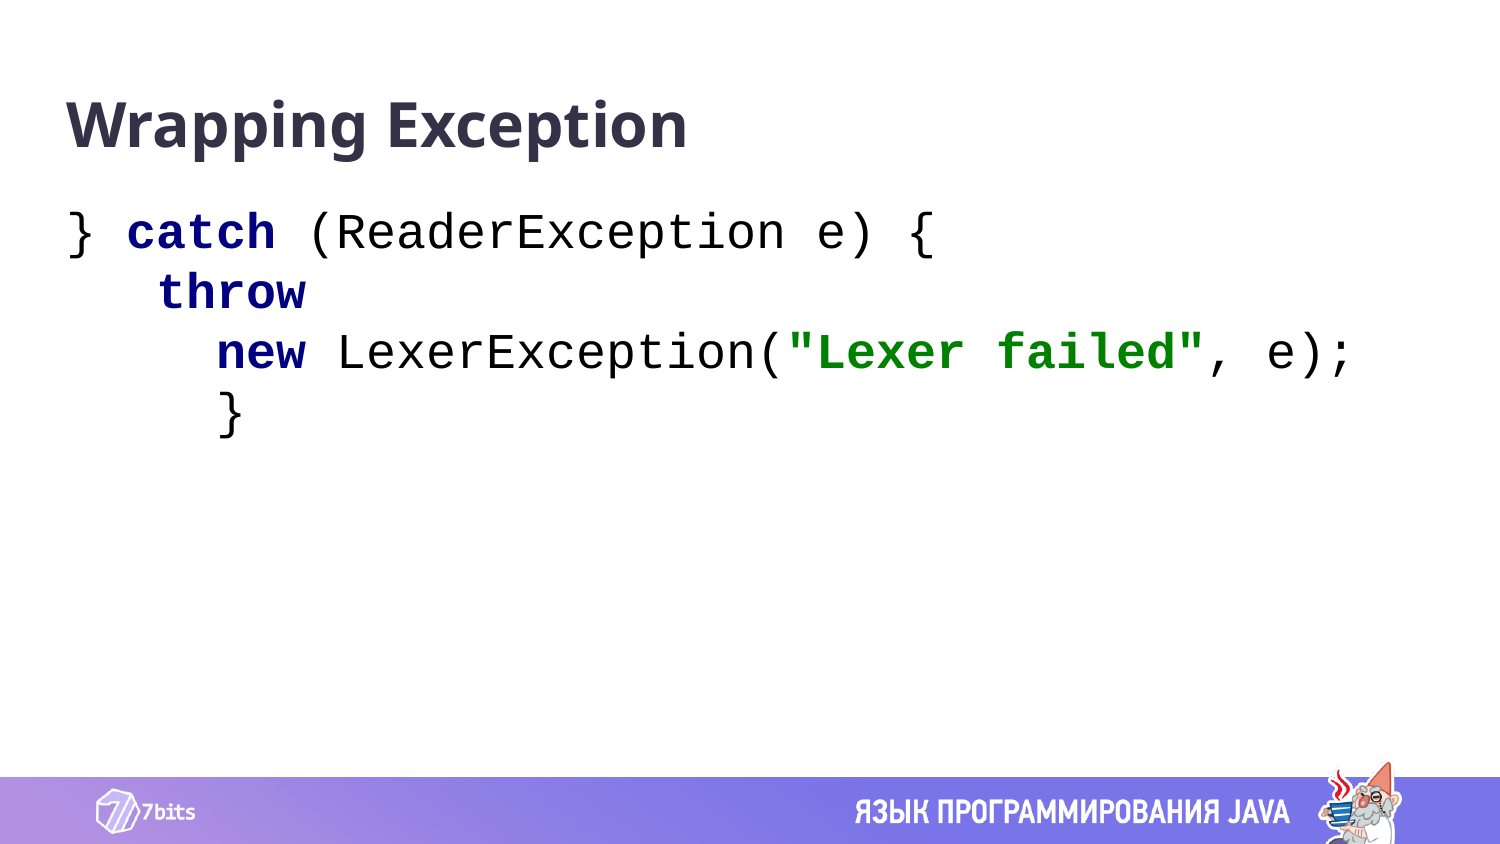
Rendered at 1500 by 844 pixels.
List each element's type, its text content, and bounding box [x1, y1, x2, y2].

picture [0, 717, 1500, 844]
list } catch (ReaderException e) { throw new LexerException("Lexer failed", e); } [51, 184, 1449, 745]
title Wrapping Exception [51, 69, 1449, 164]
